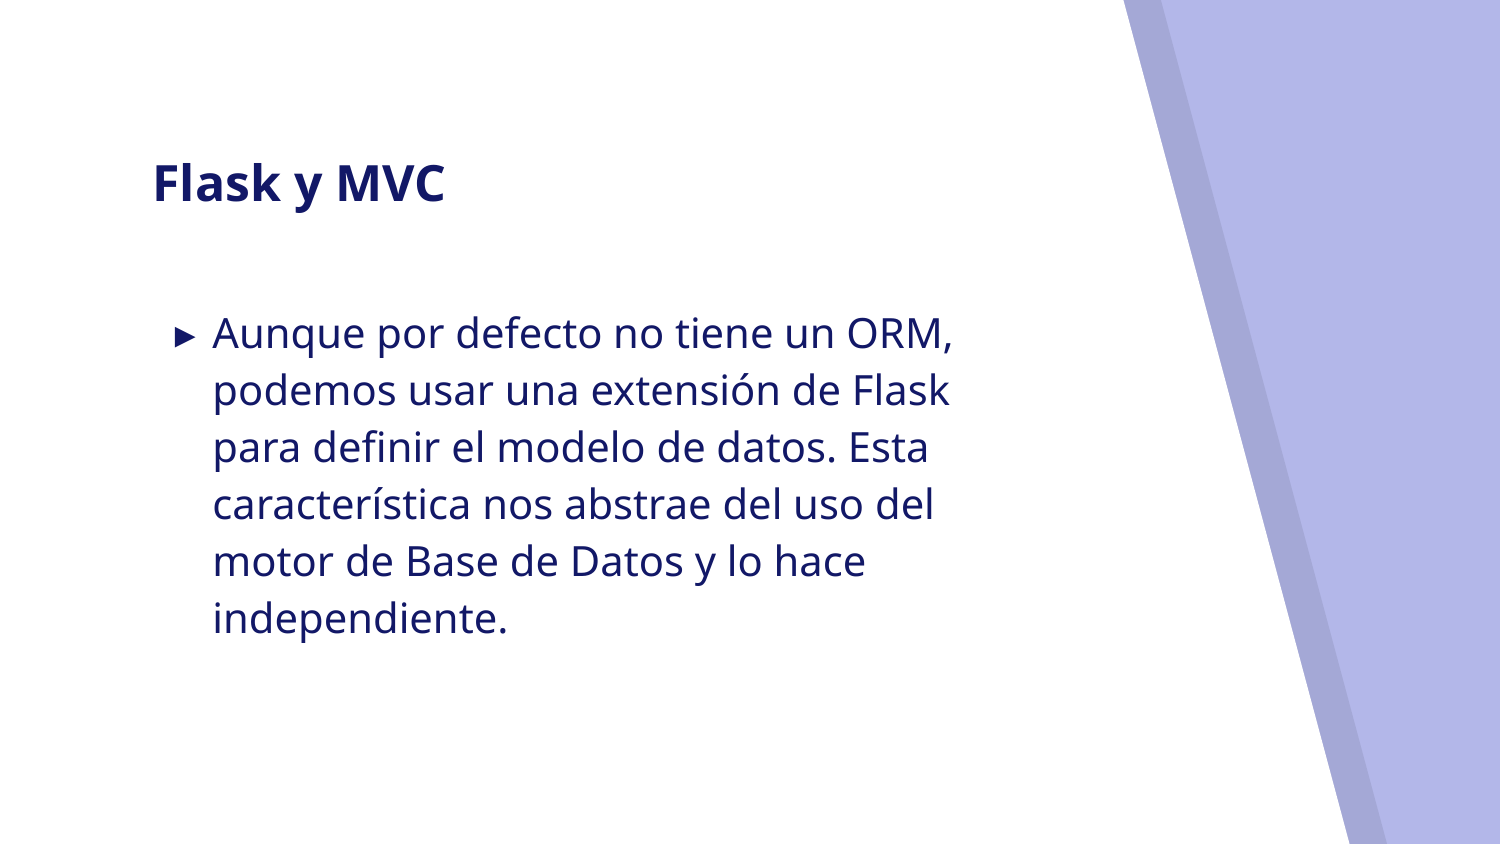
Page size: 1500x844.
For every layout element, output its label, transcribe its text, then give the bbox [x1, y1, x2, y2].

title Flask y MVC [137, 146, 1011, 227]
list Aunque por defecto no tiene un ORM, podemos usar una extensión de Flask para definir el modelo de datos. Esta característica nos abstrae del uso del motor de Base de Datos y lo hace independiente. [137, 246, 1011, 635]
